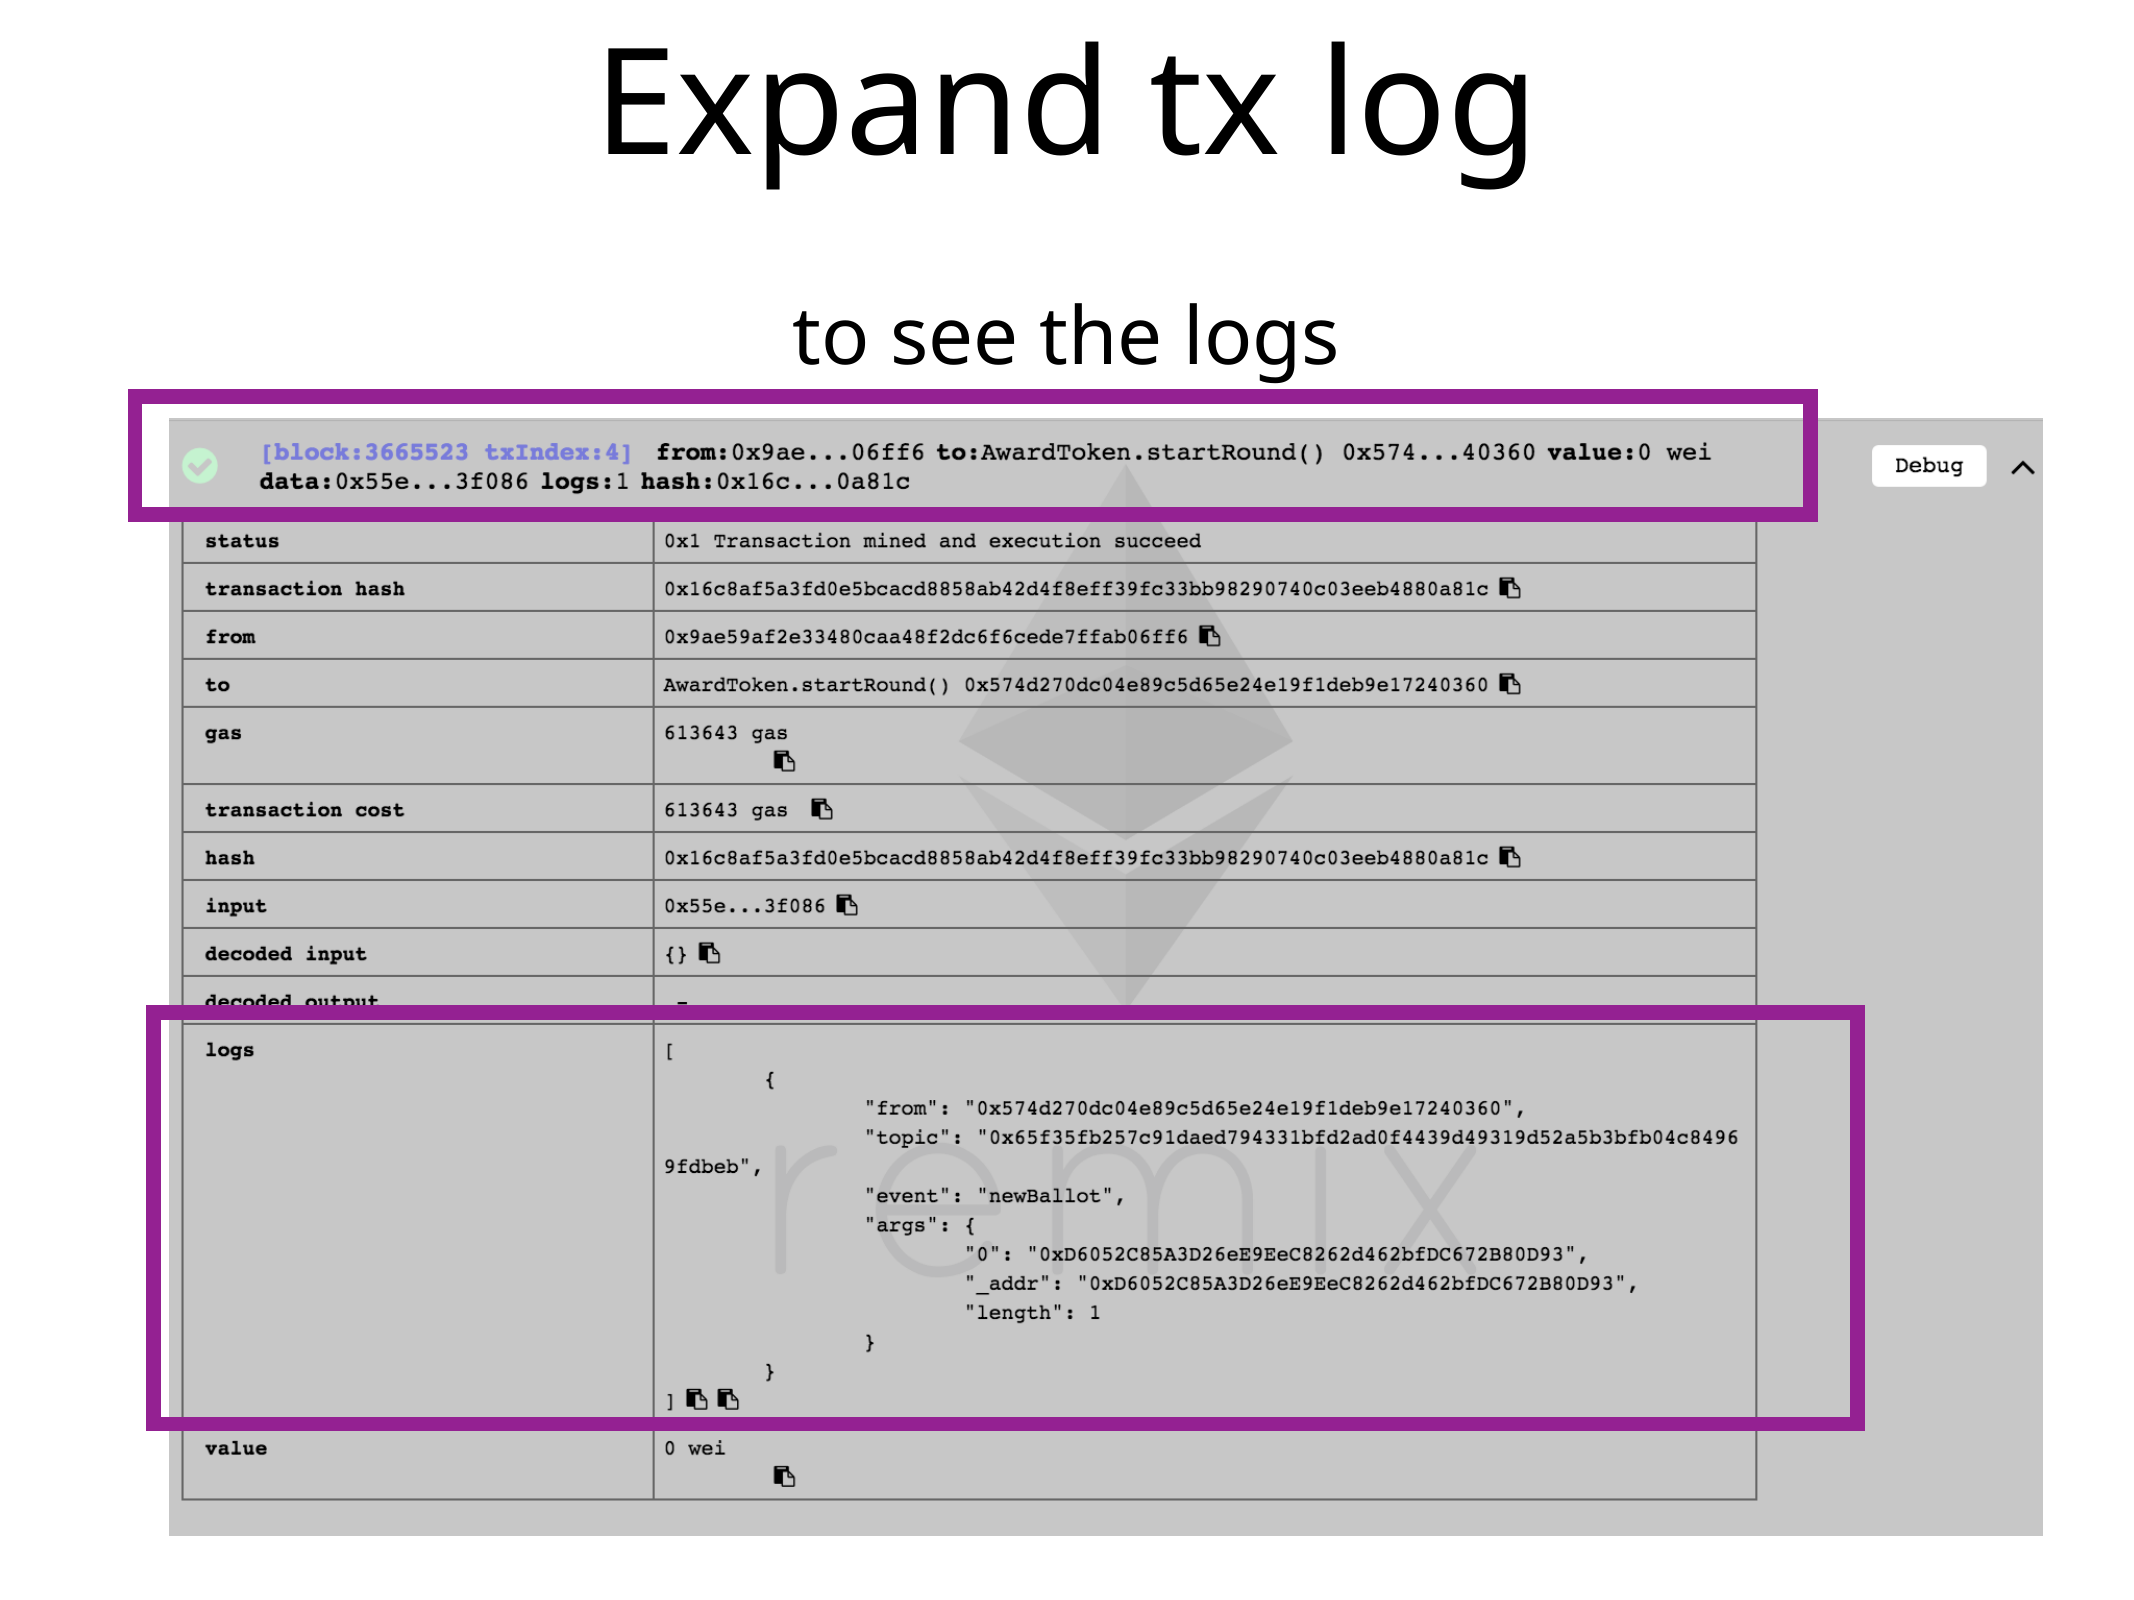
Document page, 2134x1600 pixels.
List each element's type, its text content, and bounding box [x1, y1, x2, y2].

picture [169, 418, 1803, 507]
subtitle to see the logs ( when dependencies.js is the active file ) [112, 277, 2021, 558]
subtitle to see the logs ( when dependencies.js is the active file ) [142, 404, 1803, 507]
picture [169, 1020, 1850, 1417]
title Expand tx log [69, 0, 2064, 209]
picture [169, 418, 2043, 1536]
